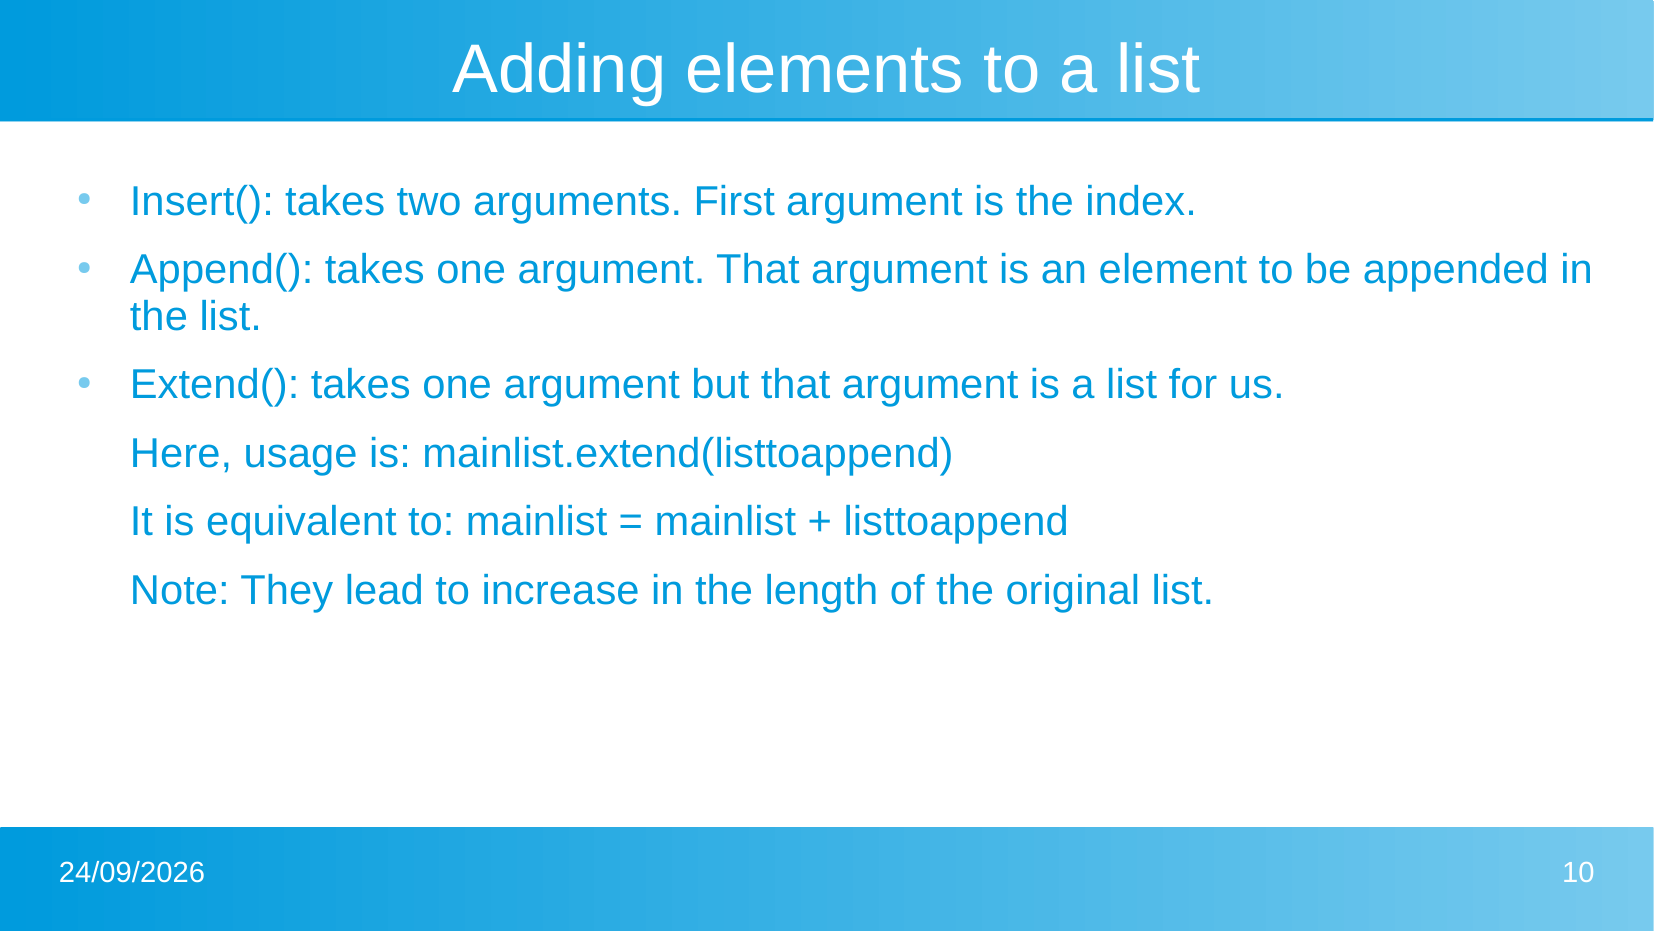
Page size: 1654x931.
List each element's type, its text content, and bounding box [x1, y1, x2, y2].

list Insert(): takes two arguments. First argument is the index. Append(): takes one argument. That argument is an element to be appended in the list. Extend(): takes one argument but that argument is a list for us. Here, usage is: mainlist.extend(listtoappend) It is equivalent to: mainlist = mainlist + listtoappend Note: They lead to increase in the length of the original list. [59, 177, 1595, 768]
title Adding elements to a list [59, 29, 1595, 108]
